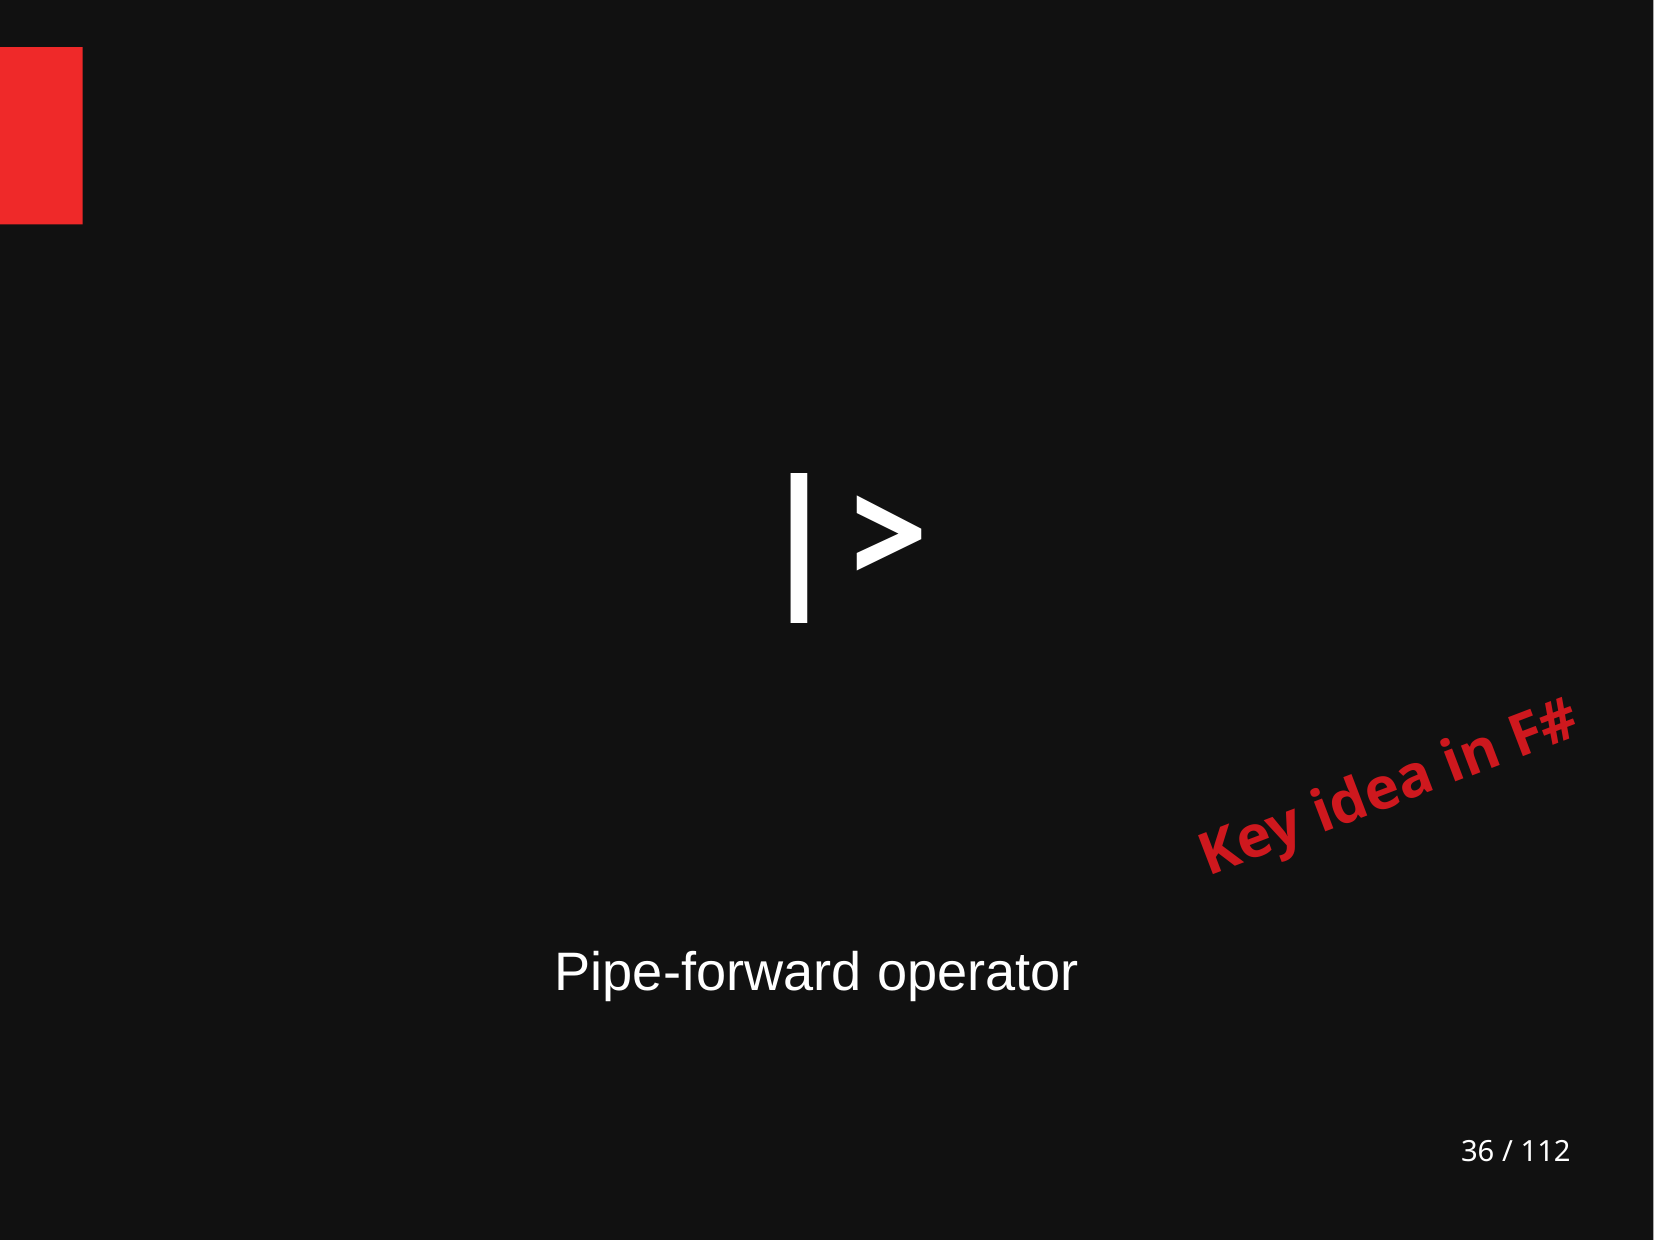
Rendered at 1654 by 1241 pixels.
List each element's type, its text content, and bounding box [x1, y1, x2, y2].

subtitle |> [118, 49, 1571, 1010]
text_box Pipe-forward operator [540, 934, 1291, 1010]
text_box Key idea in F# [1170, 645, 1654, 919]
